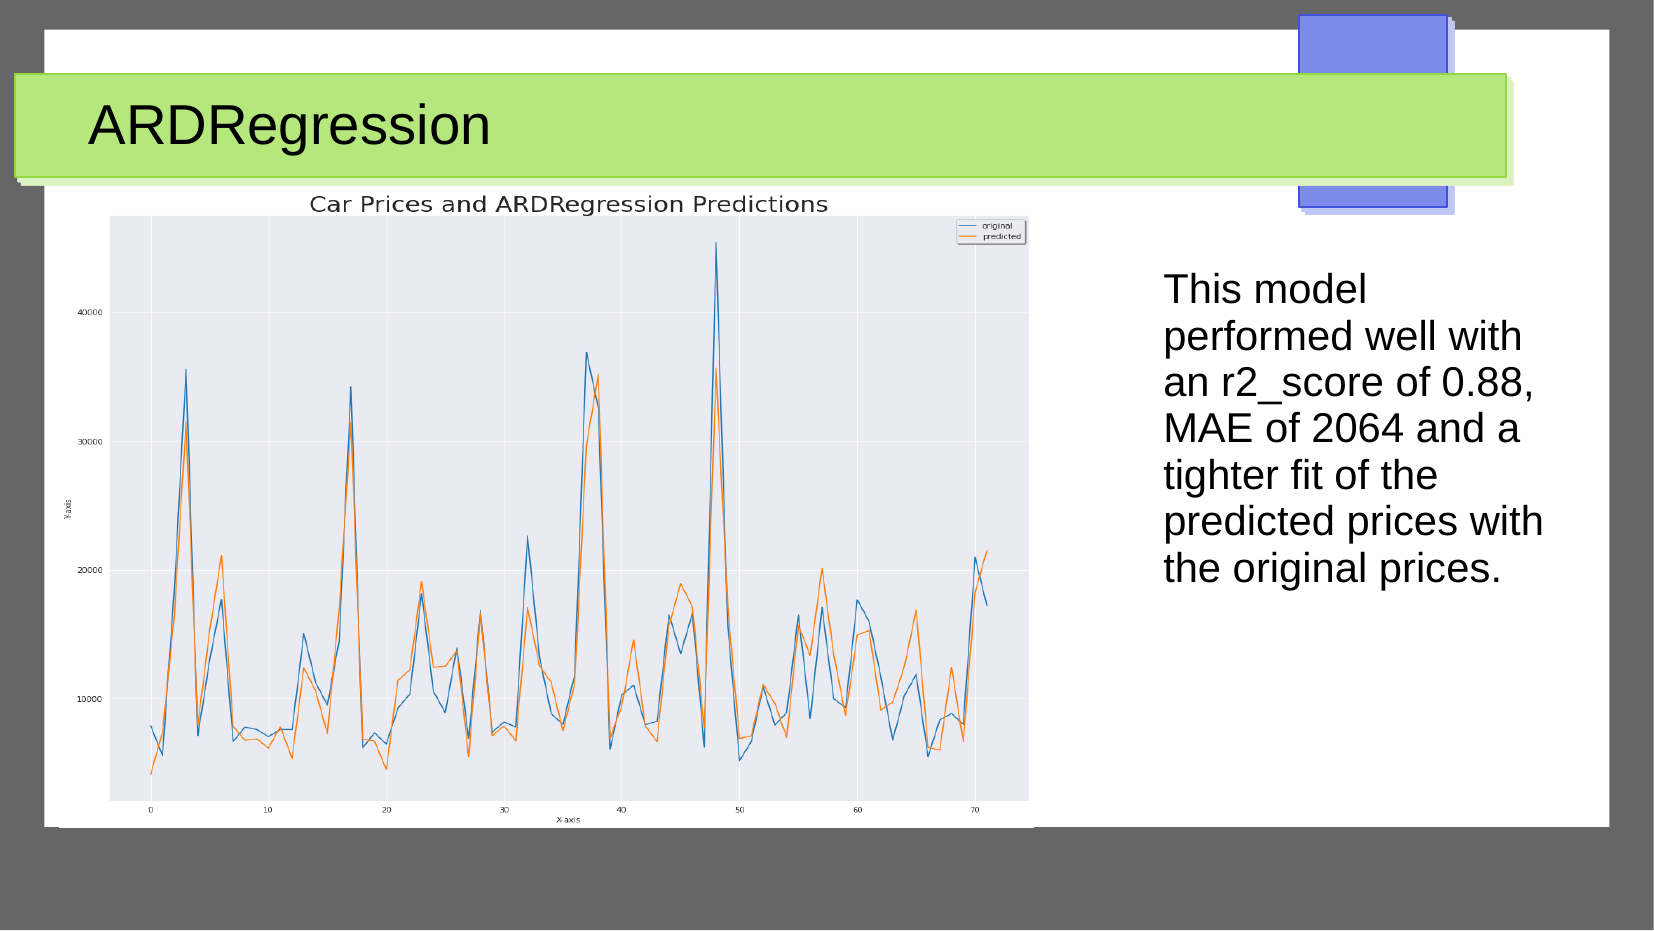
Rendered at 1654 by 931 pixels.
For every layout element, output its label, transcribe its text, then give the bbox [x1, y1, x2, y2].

title ARDRegression [88, 73, 1506, 178]
list This model performed well with an r2_score of 0.88, MAE of 2064 and a tighter fit of the predicted prices with the original prices. [1092, 265, 1565, 724]
picture [59, 190, 1034, 828]
